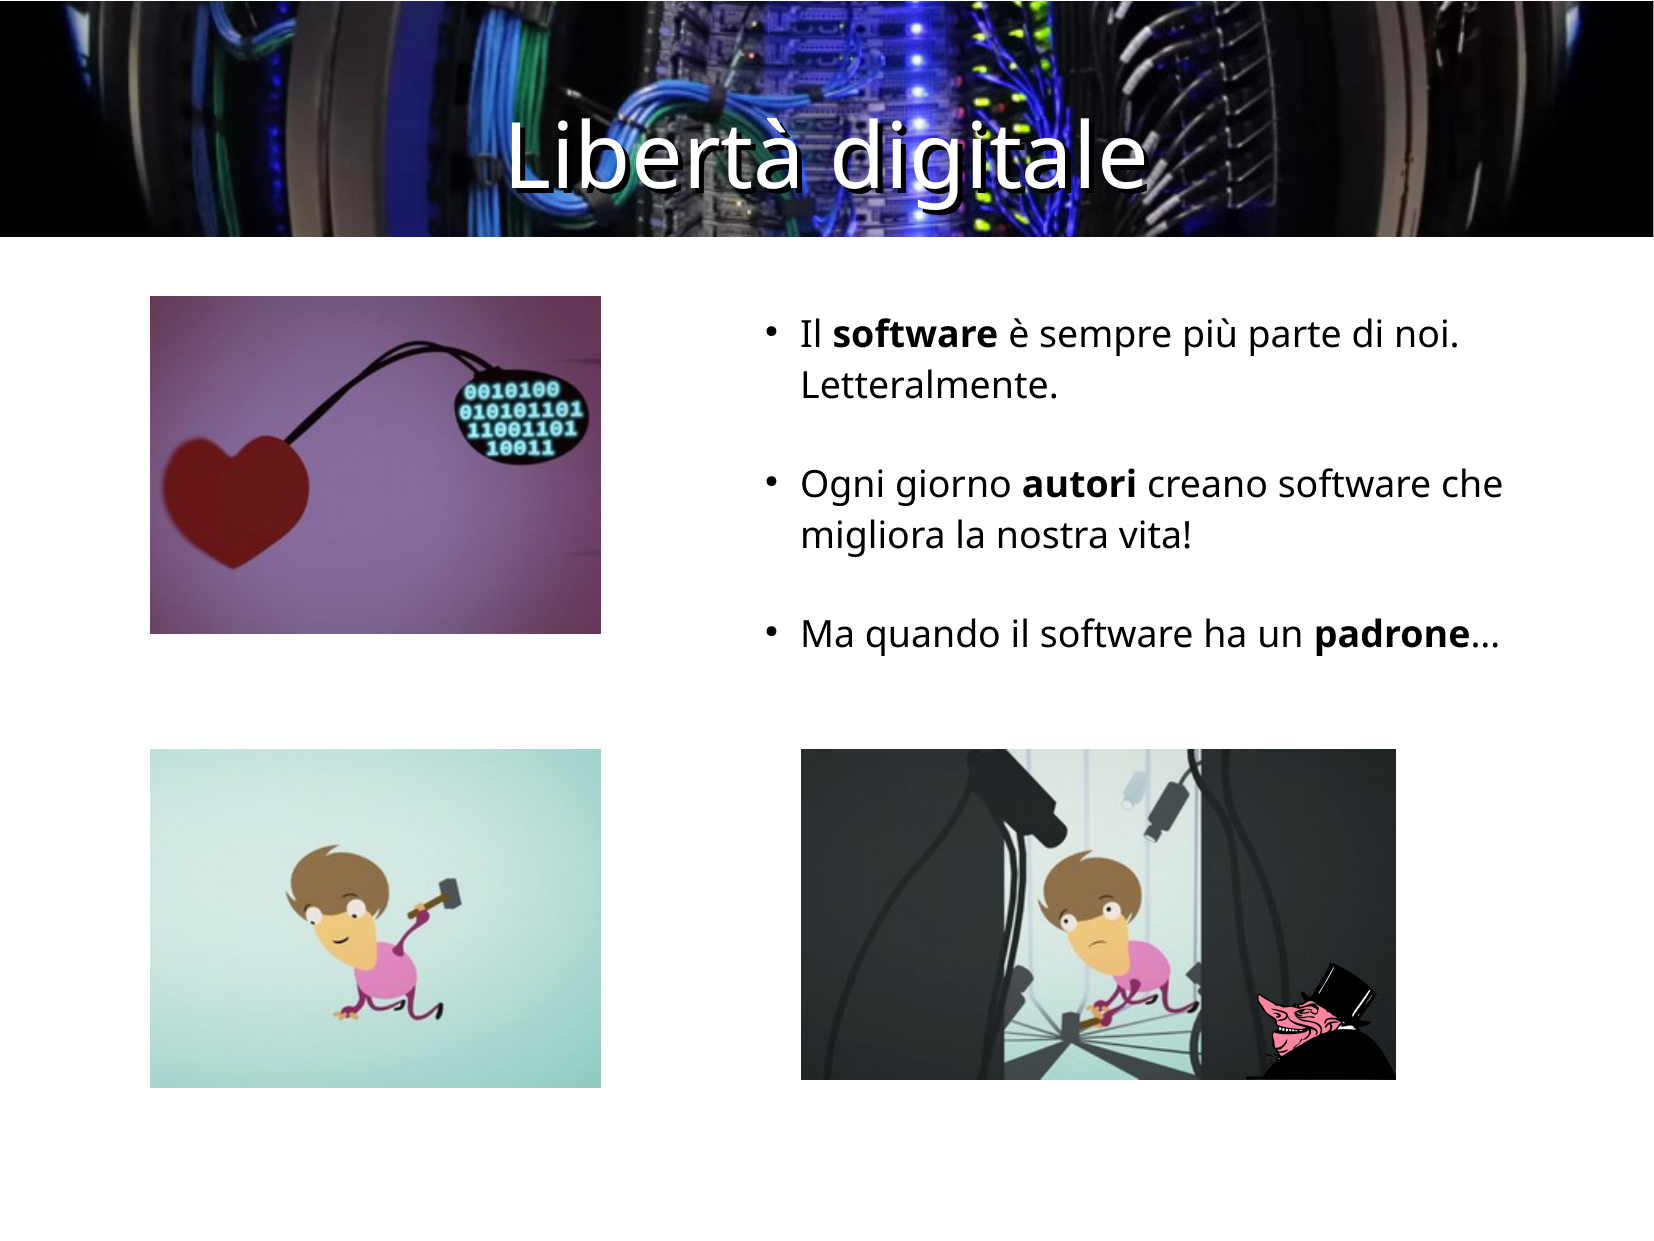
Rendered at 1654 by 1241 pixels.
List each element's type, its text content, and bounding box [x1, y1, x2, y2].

picture [0, 1, 1654, 237]
picture [150, 749, 601, 1088]
text_box Ma quando il software ha un padrone… [750, 600, 1576, 661]
text_box Il software è sempre più parte di noi. Letteralmente. [750, 300, 1546, 446]
title Libertà digitale [82, 49, 1571, 257]
picture [150, 296, 601, 634]
picture [801, 749, 1396, 1081]
text_box Ogni giorno autori creano software che migliora la nostra vita! [750, 450, 1546, 592]
